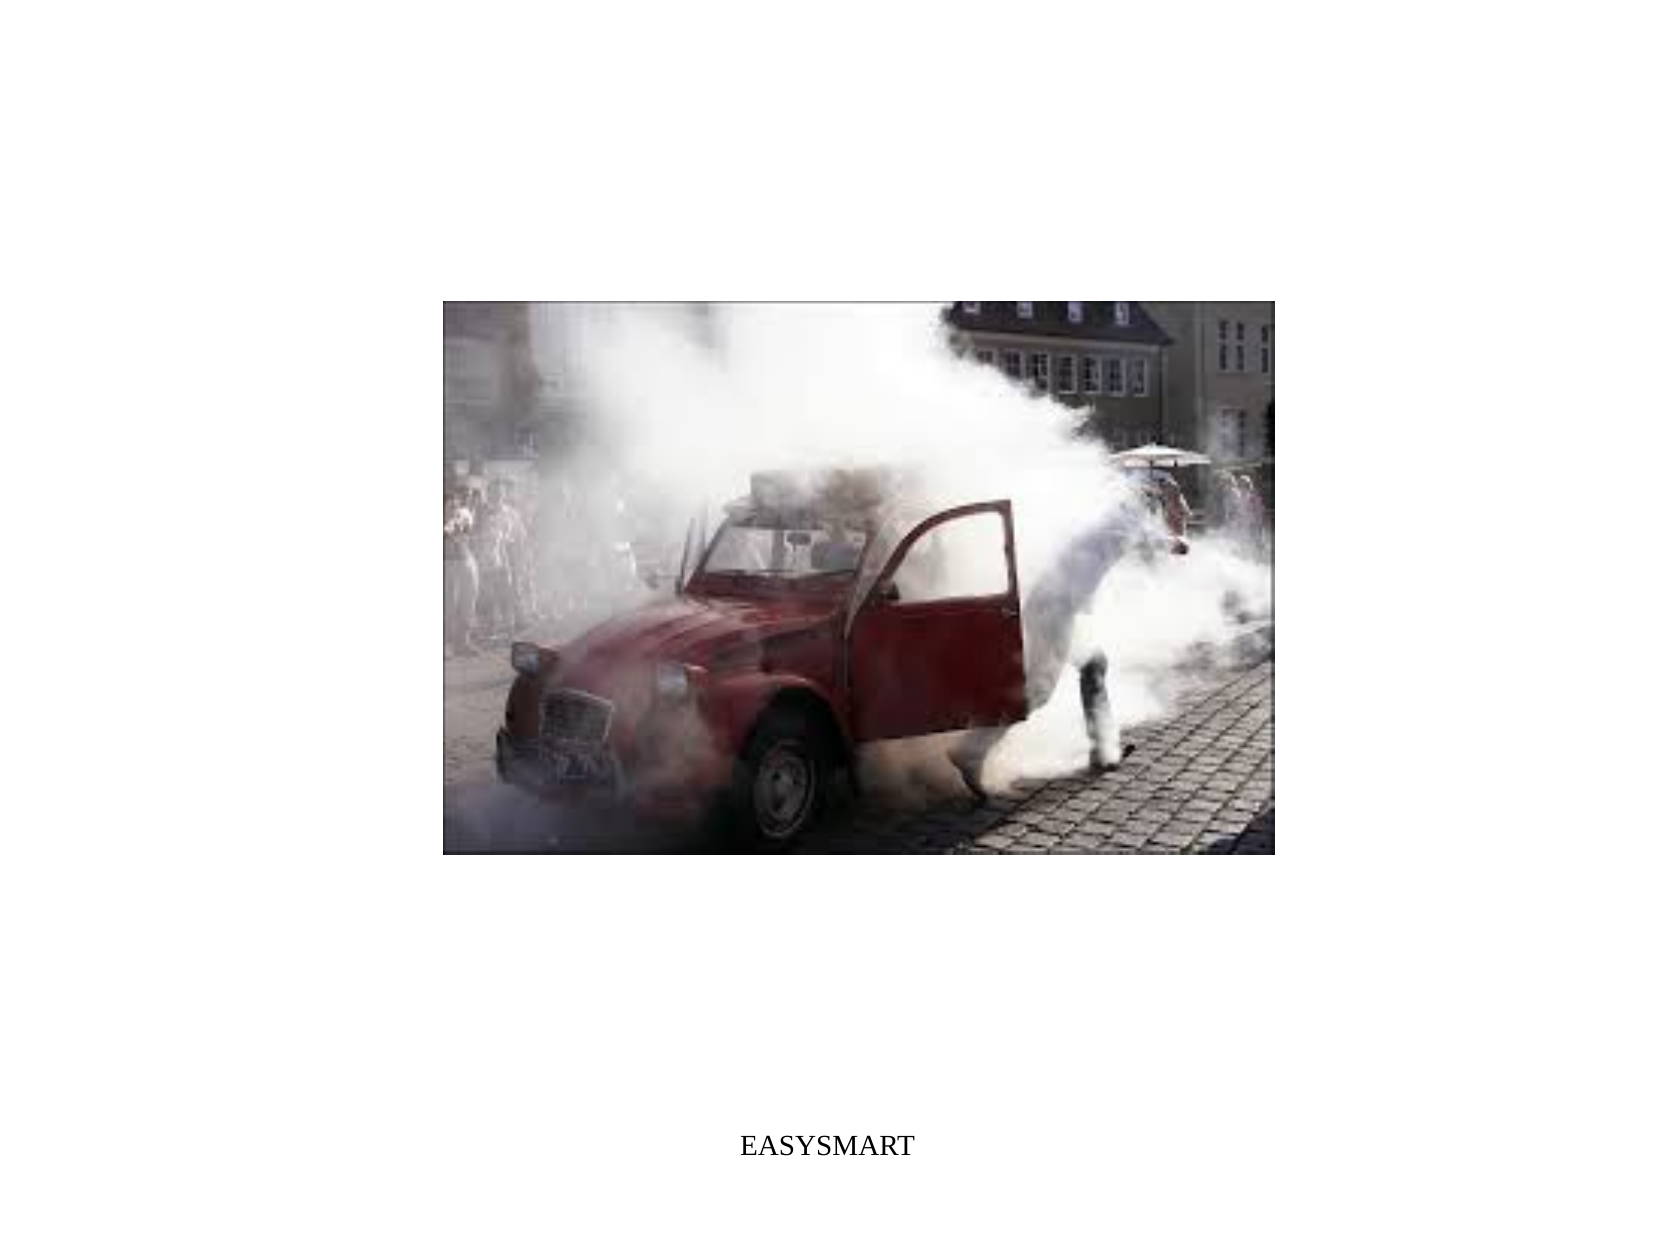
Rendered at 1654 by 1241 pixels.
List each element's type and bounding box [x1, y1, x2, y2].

picture [443, 301, 1275, 855]
